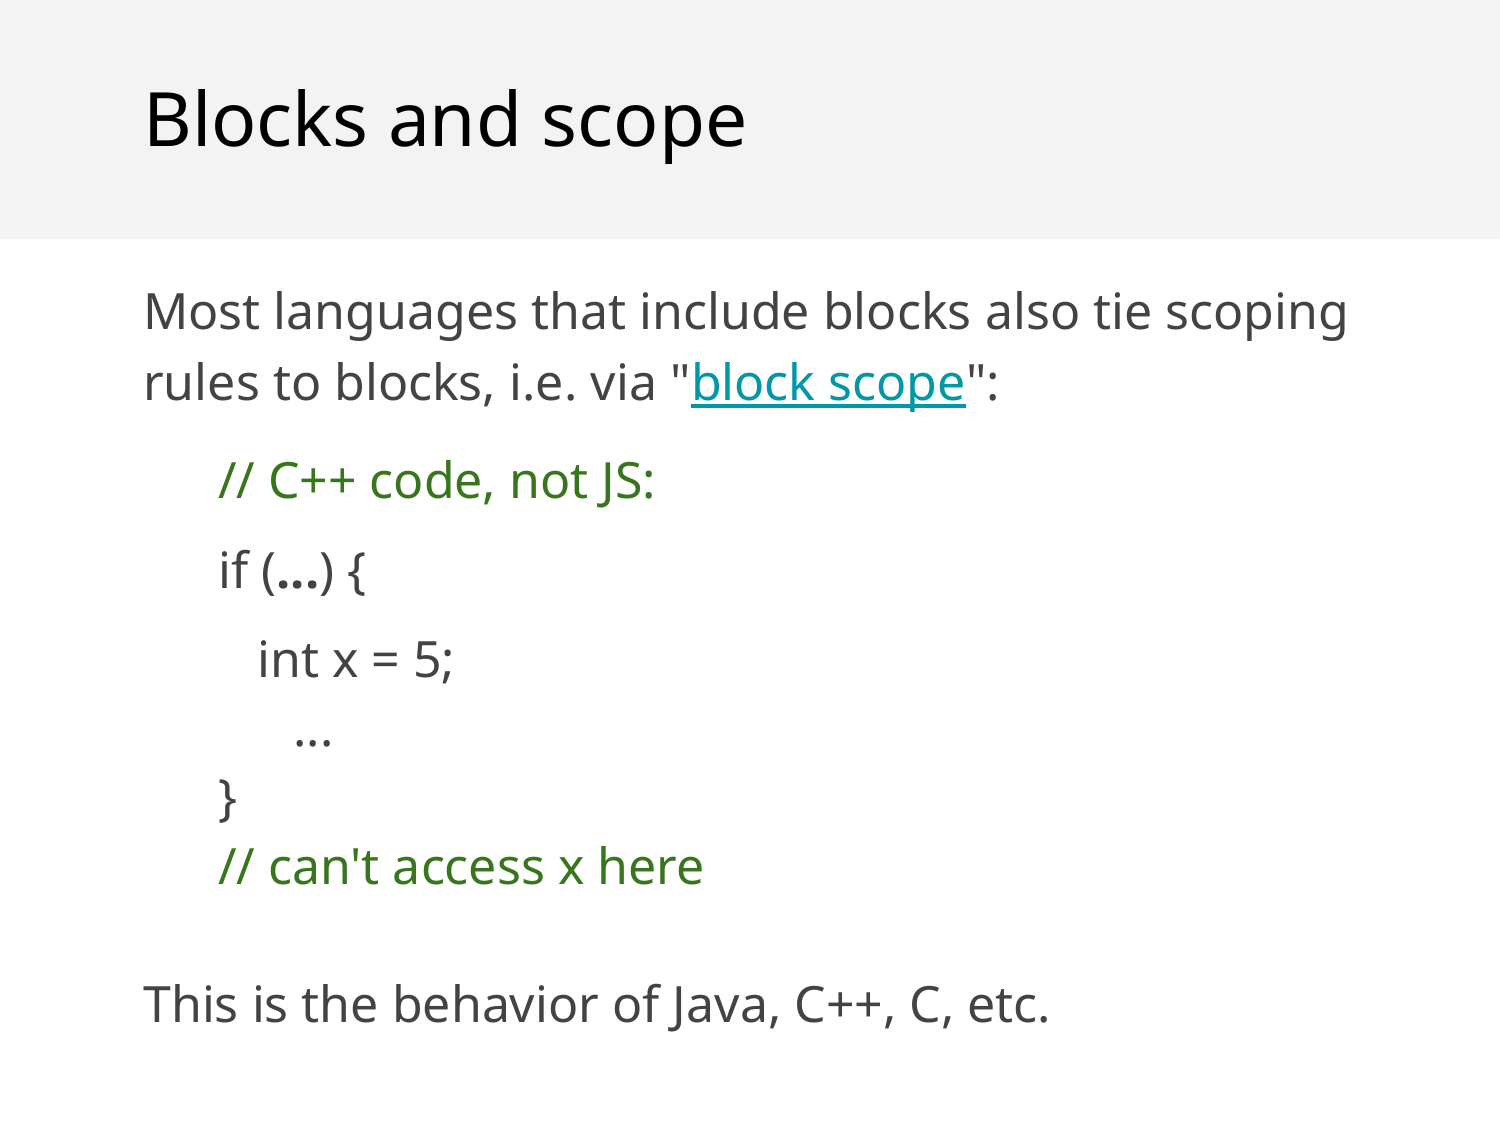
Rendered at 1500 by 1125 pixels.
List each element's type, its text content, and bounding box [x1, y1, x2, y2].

list Most languages that include blocks also tie scoping rules to blocks, i.e. via "block scope": // C++ code, not JS: if (...) { int x = 5; ... } // can't access x here This is the behavior of Java, C++, C, etc. [128, 255, 1372, 1103]
title Blocks and scope [128, 56, 1372, 183]
